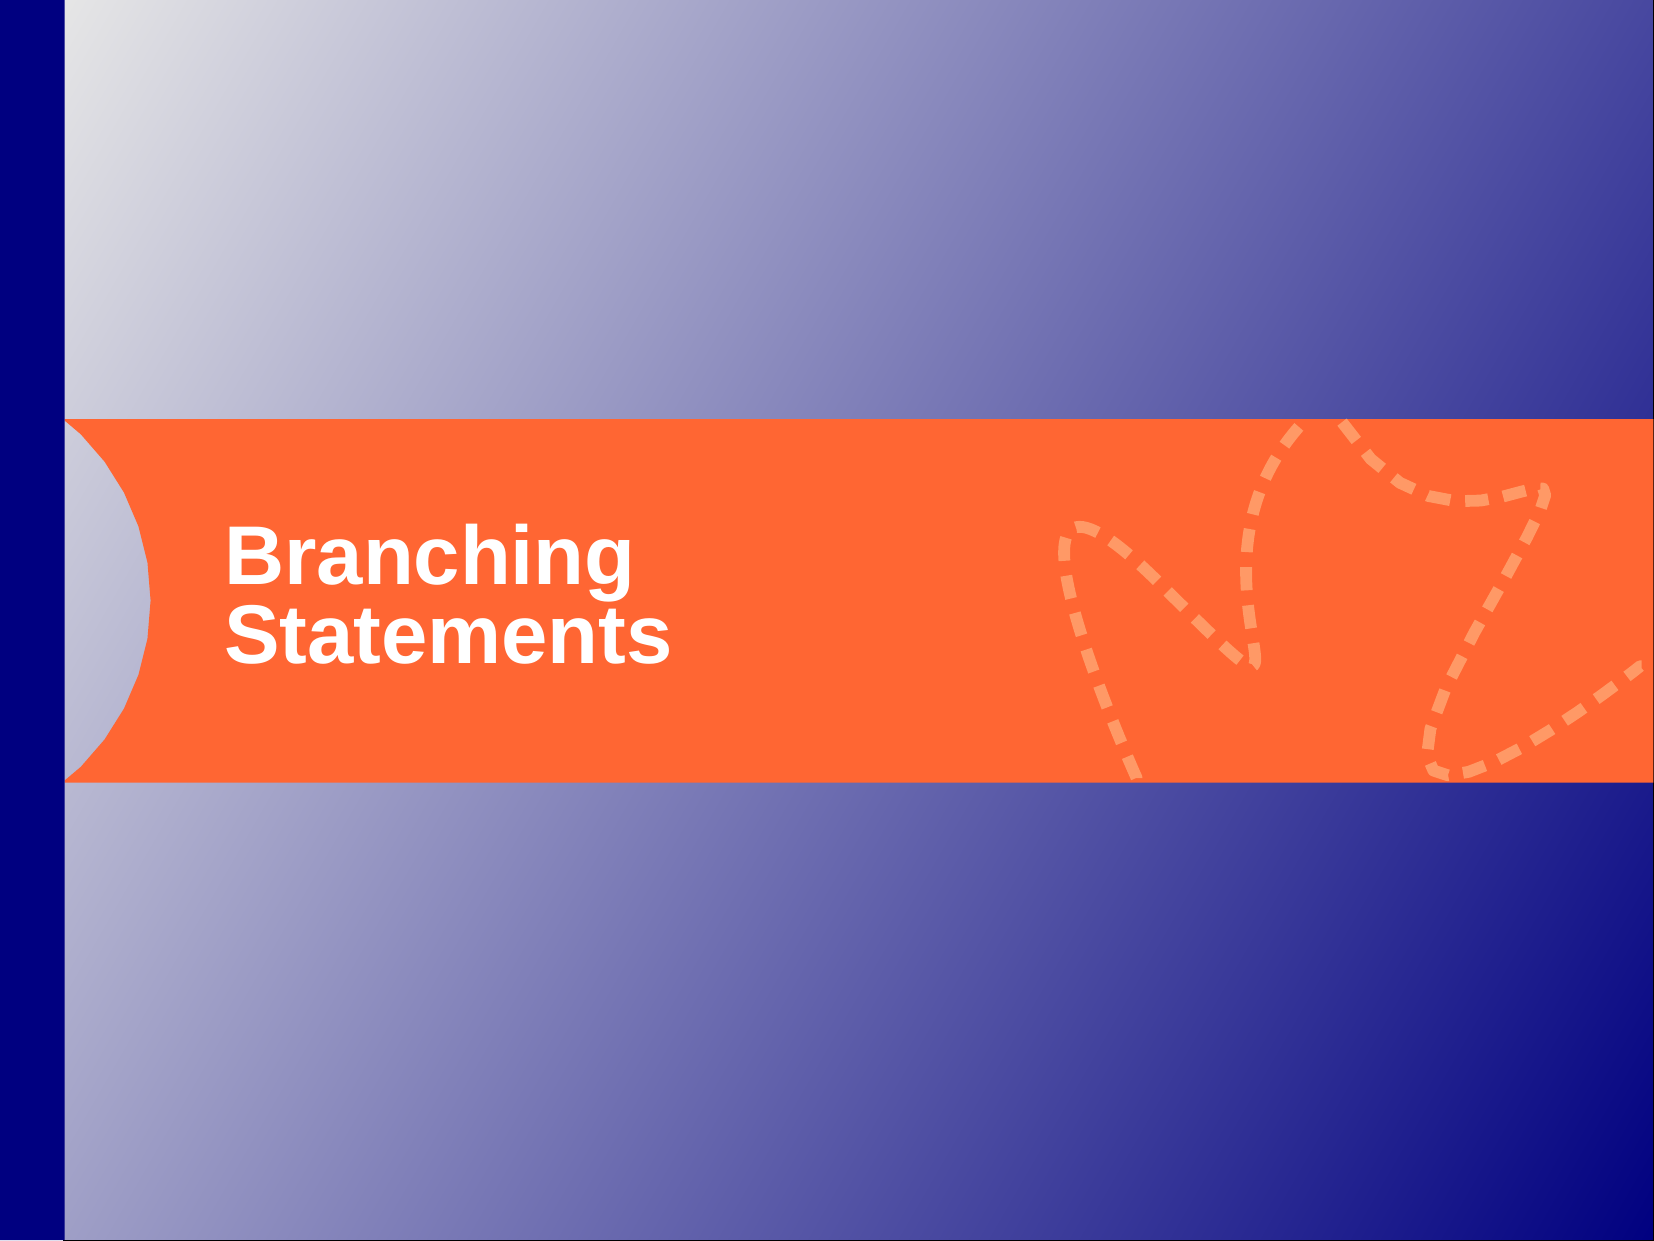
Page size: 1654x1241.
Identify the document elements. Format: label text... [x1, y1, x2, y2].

title Branching Statements [224, 497, 1093, 704]
